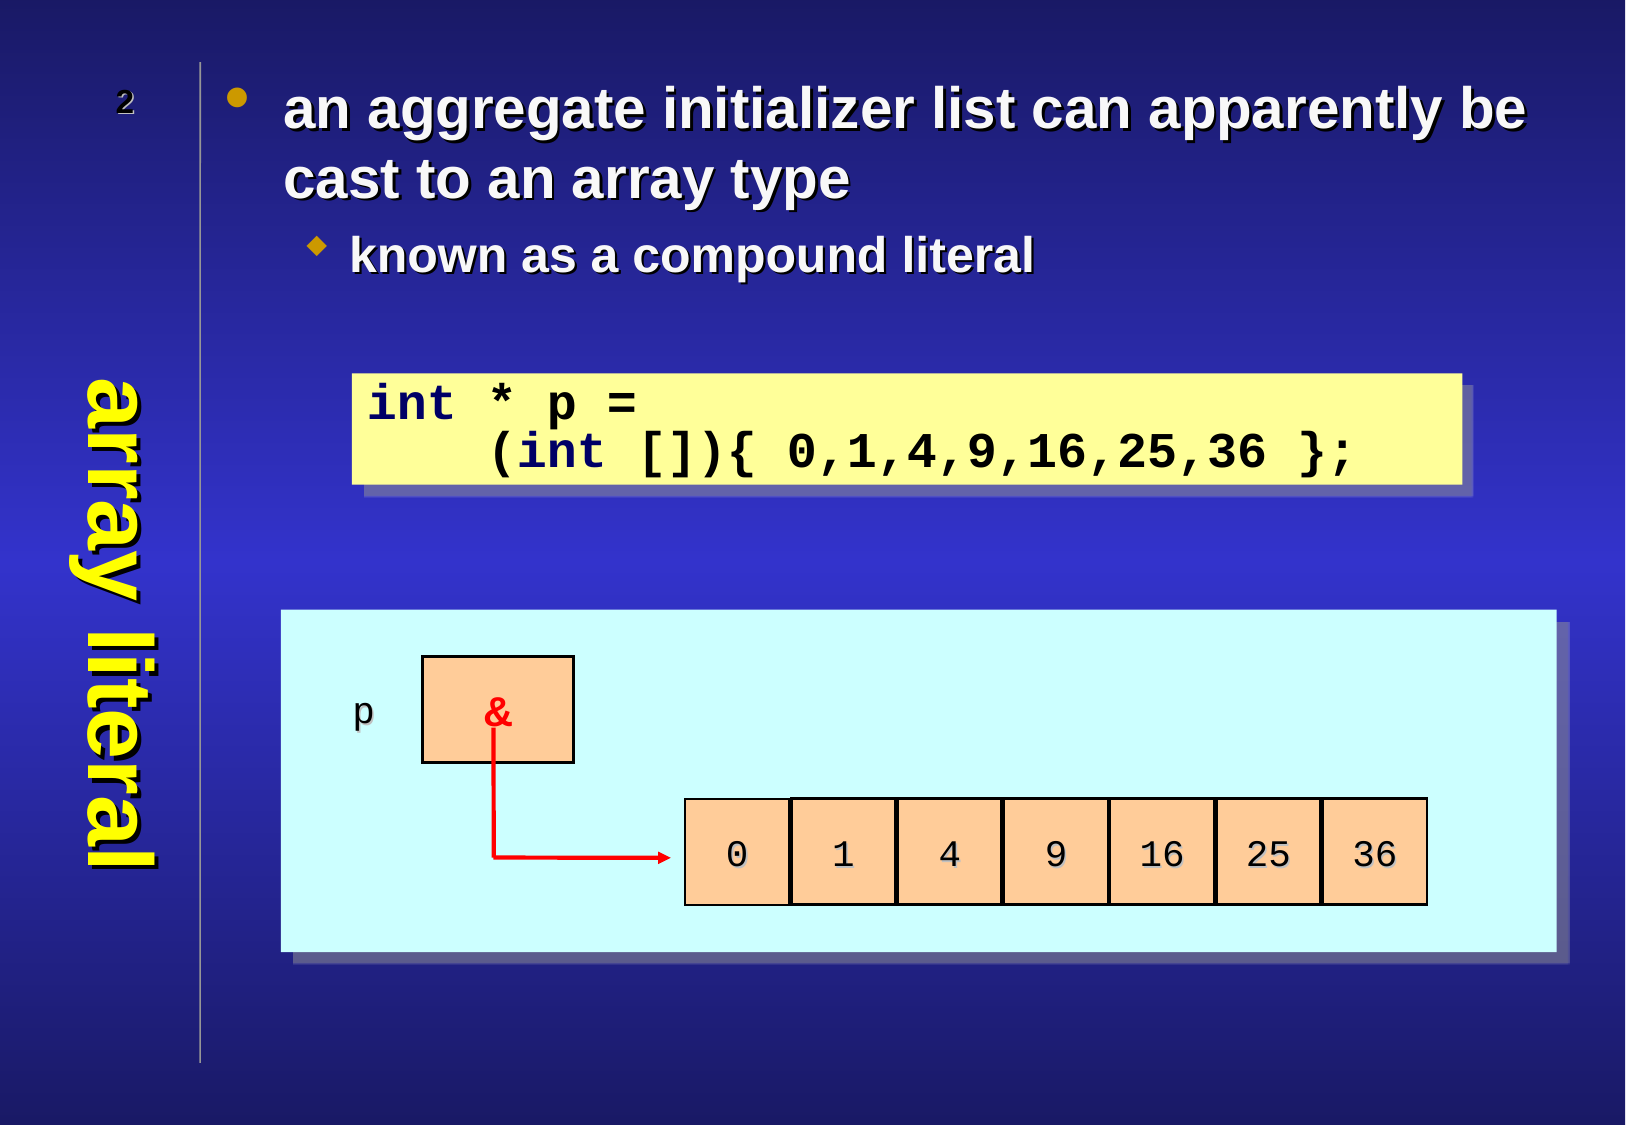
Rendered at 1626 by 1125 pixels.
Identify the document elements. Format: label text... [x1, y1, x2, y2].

text_box & [422, 656, 574, 763]
text_box p [337, 678, 412, 740]
text_box 25 [1216, 798, 1321, 905]
text_box 36 [1322, 798, 1427, 905]
text_box 16 [1110, 798, 1214, 905]
text_box 4 [897, 798, 1002, 905]
text_box int * p = (int []){ 0,1,4,9,16,25,36 }; [351, 373, 1463, 485]
text_box 0 [685, 798, 789, 905]
list an aggregate initializer list can apparently be cast to an array type known as a compound literal [212, 62, 1550, 1063]
text_box [280, 609, 1557, 953]
text_box 1 [791, 798, 896, 905]
text_box 9 [1004, 798, 1108, 905]
title array literal [50, 187, 188, 1063]
